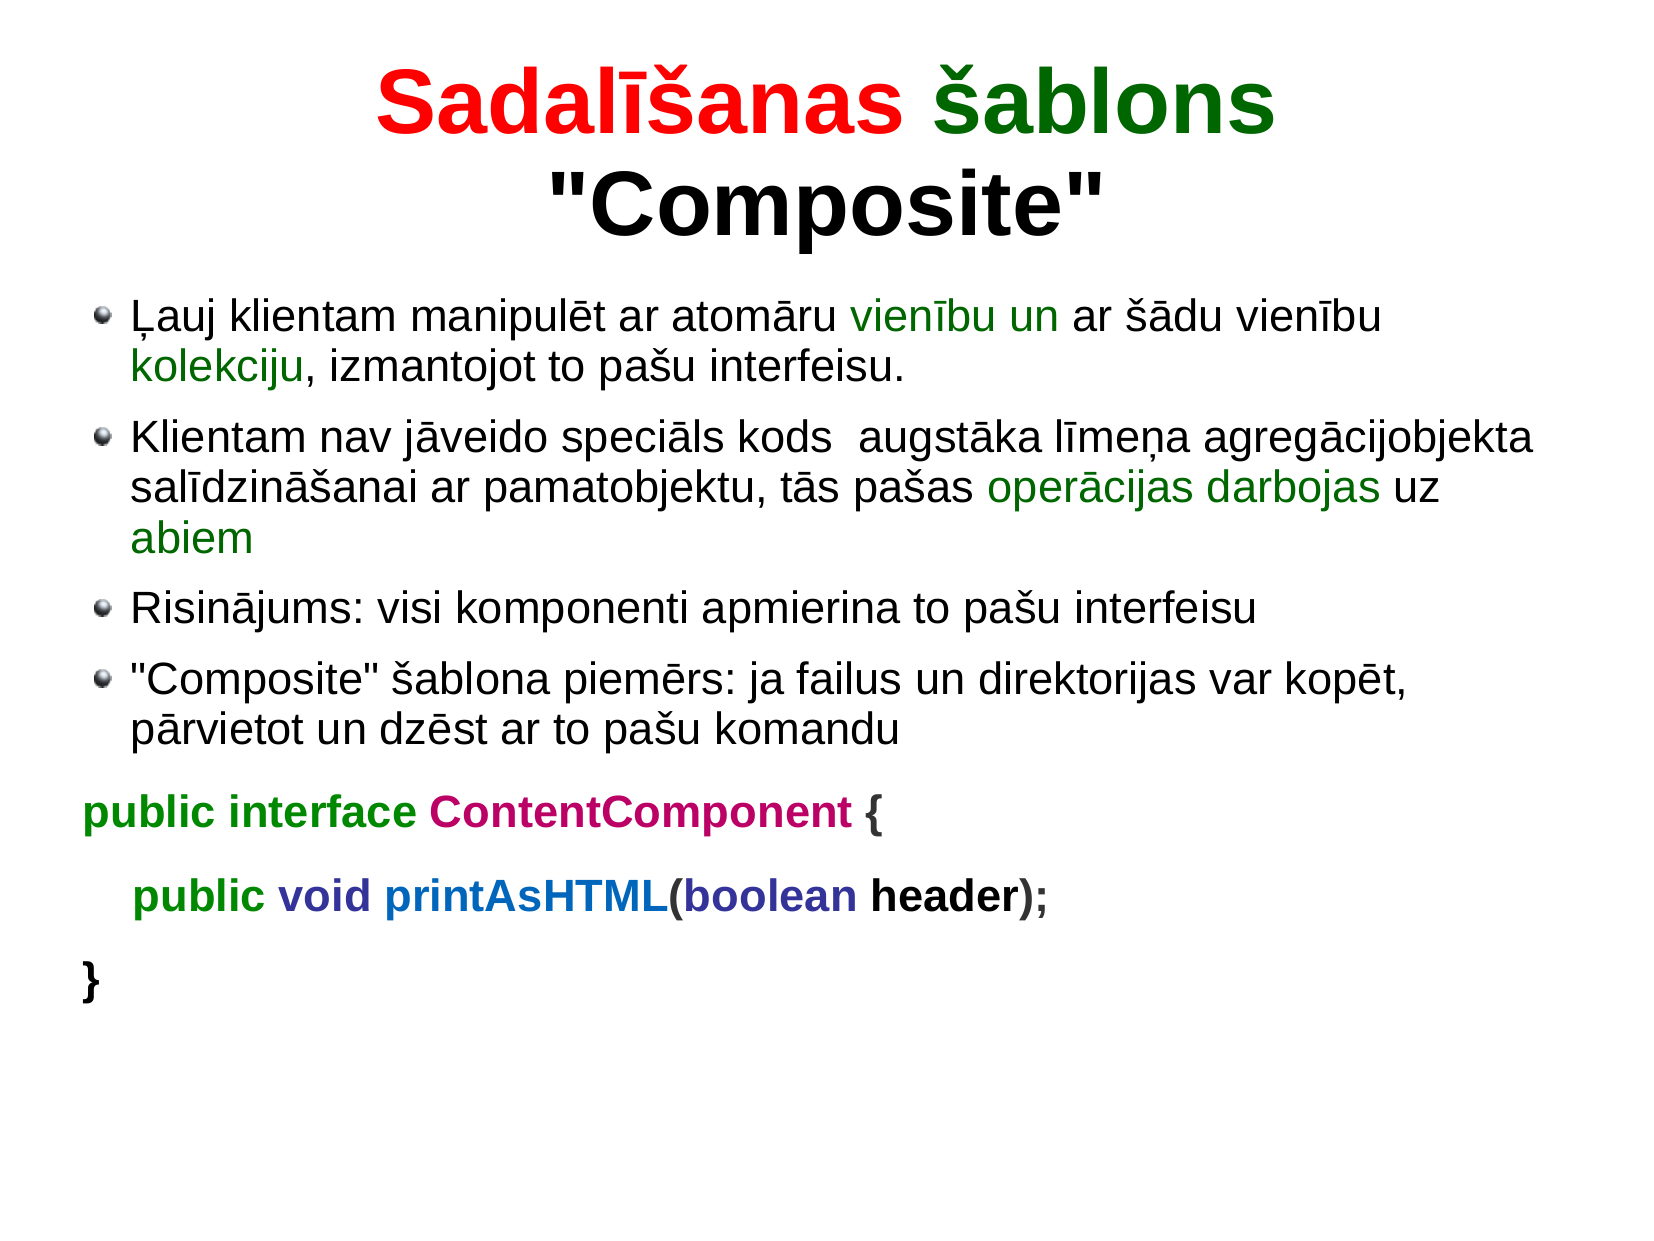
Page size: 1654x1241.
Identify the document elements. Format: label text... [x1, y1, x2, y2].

title Sadalīšanas šablons "Composite" [82, 49, 1571, 257]
list Ļauj klientam manipulēt ar atomāru vienību un ar šādu vienību kolekciju, izmantojot to pašu interfeisu. Klientam nav jāveido speciāls kods augstāka līmeņa agregācijobjekta salīdzināšanai ar pamatobjektu, tās pašas operācijas darbojas uz abiem Risinājums: visi komponenti apmierina to pašu interfeisu "Composite" šablona piemērs: ja failus un direktorijas var kopēt, pārvietot un dzēst ar to pašu komandu public interface ContentComponent { public void printAsHTML(boolean header); } [82, 290, 1538, 1010]
